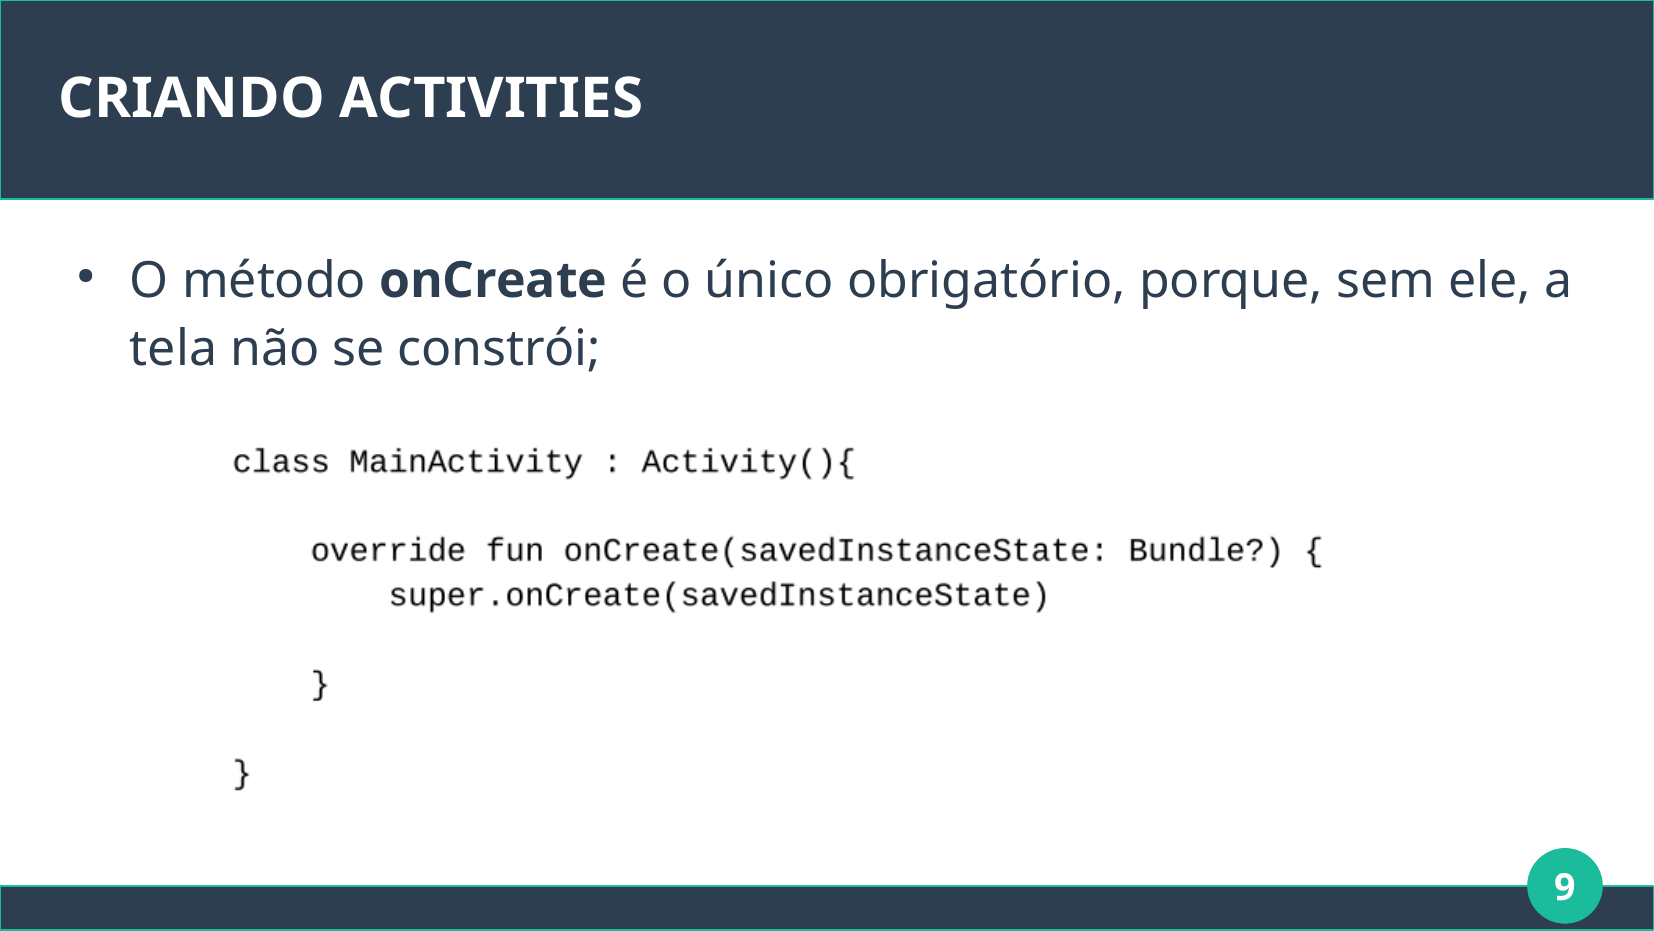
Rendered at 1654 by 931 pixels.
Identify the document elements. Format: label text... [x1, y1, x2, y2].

picture [212, 442, 1366, 803]
title CRIANDO ACTIVITIES [59, 37, 1595, 155]
list O método onCreate é o único obrigatório, porque, sem ele, a tela não se constrói; [59, 243, 1595, 864]
